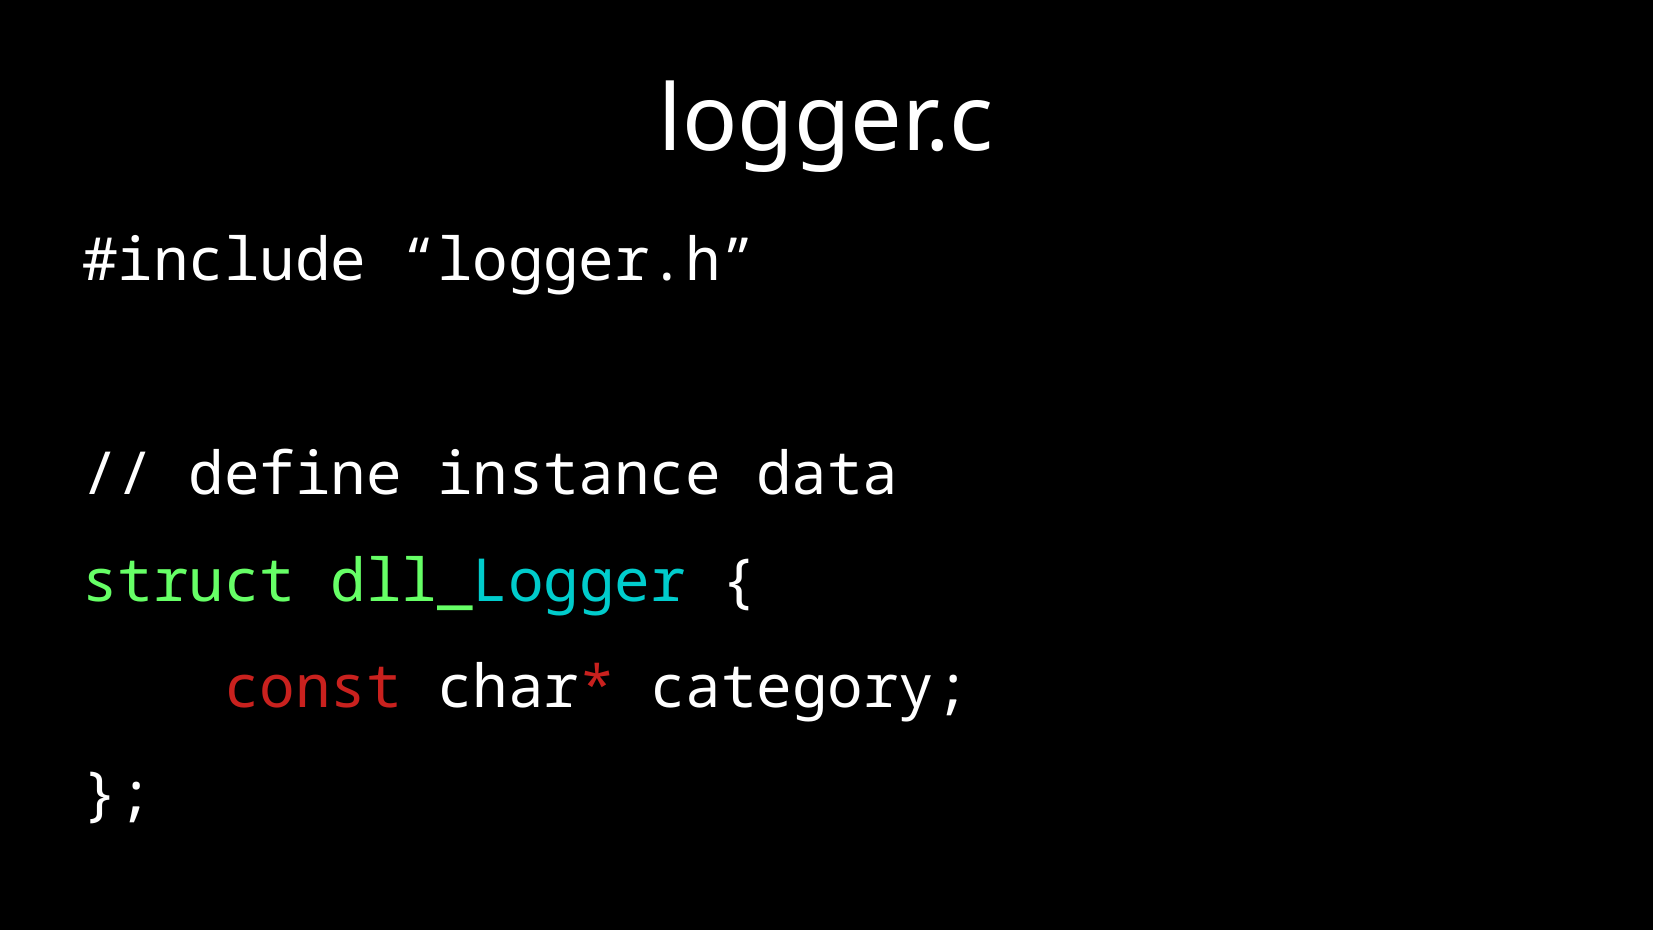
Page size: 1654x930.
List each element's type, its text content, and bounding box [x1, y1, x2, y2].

title logger.c [82, 37, 1571, 193]
list #include “logger.h” // define instance data struct dll_Logger { const char* category; }; [82, 217, 1571, 841]
